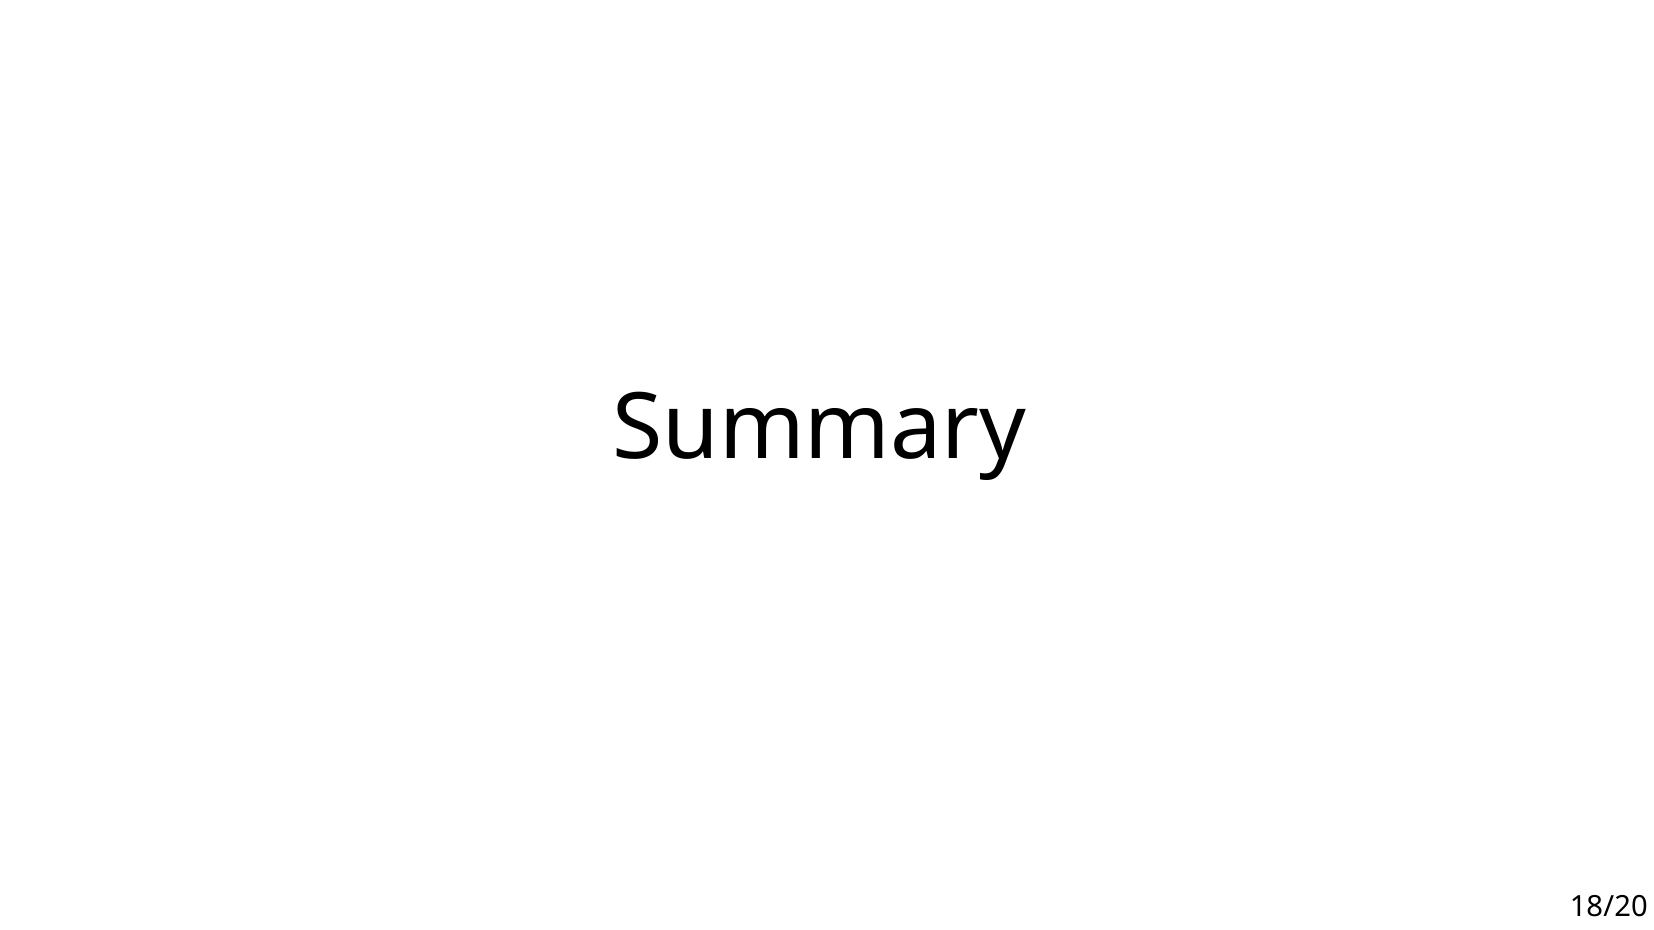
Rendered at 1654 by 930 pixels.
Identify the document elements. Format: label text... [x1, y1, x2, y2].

title Summary [75, 344, 1564, 501]
